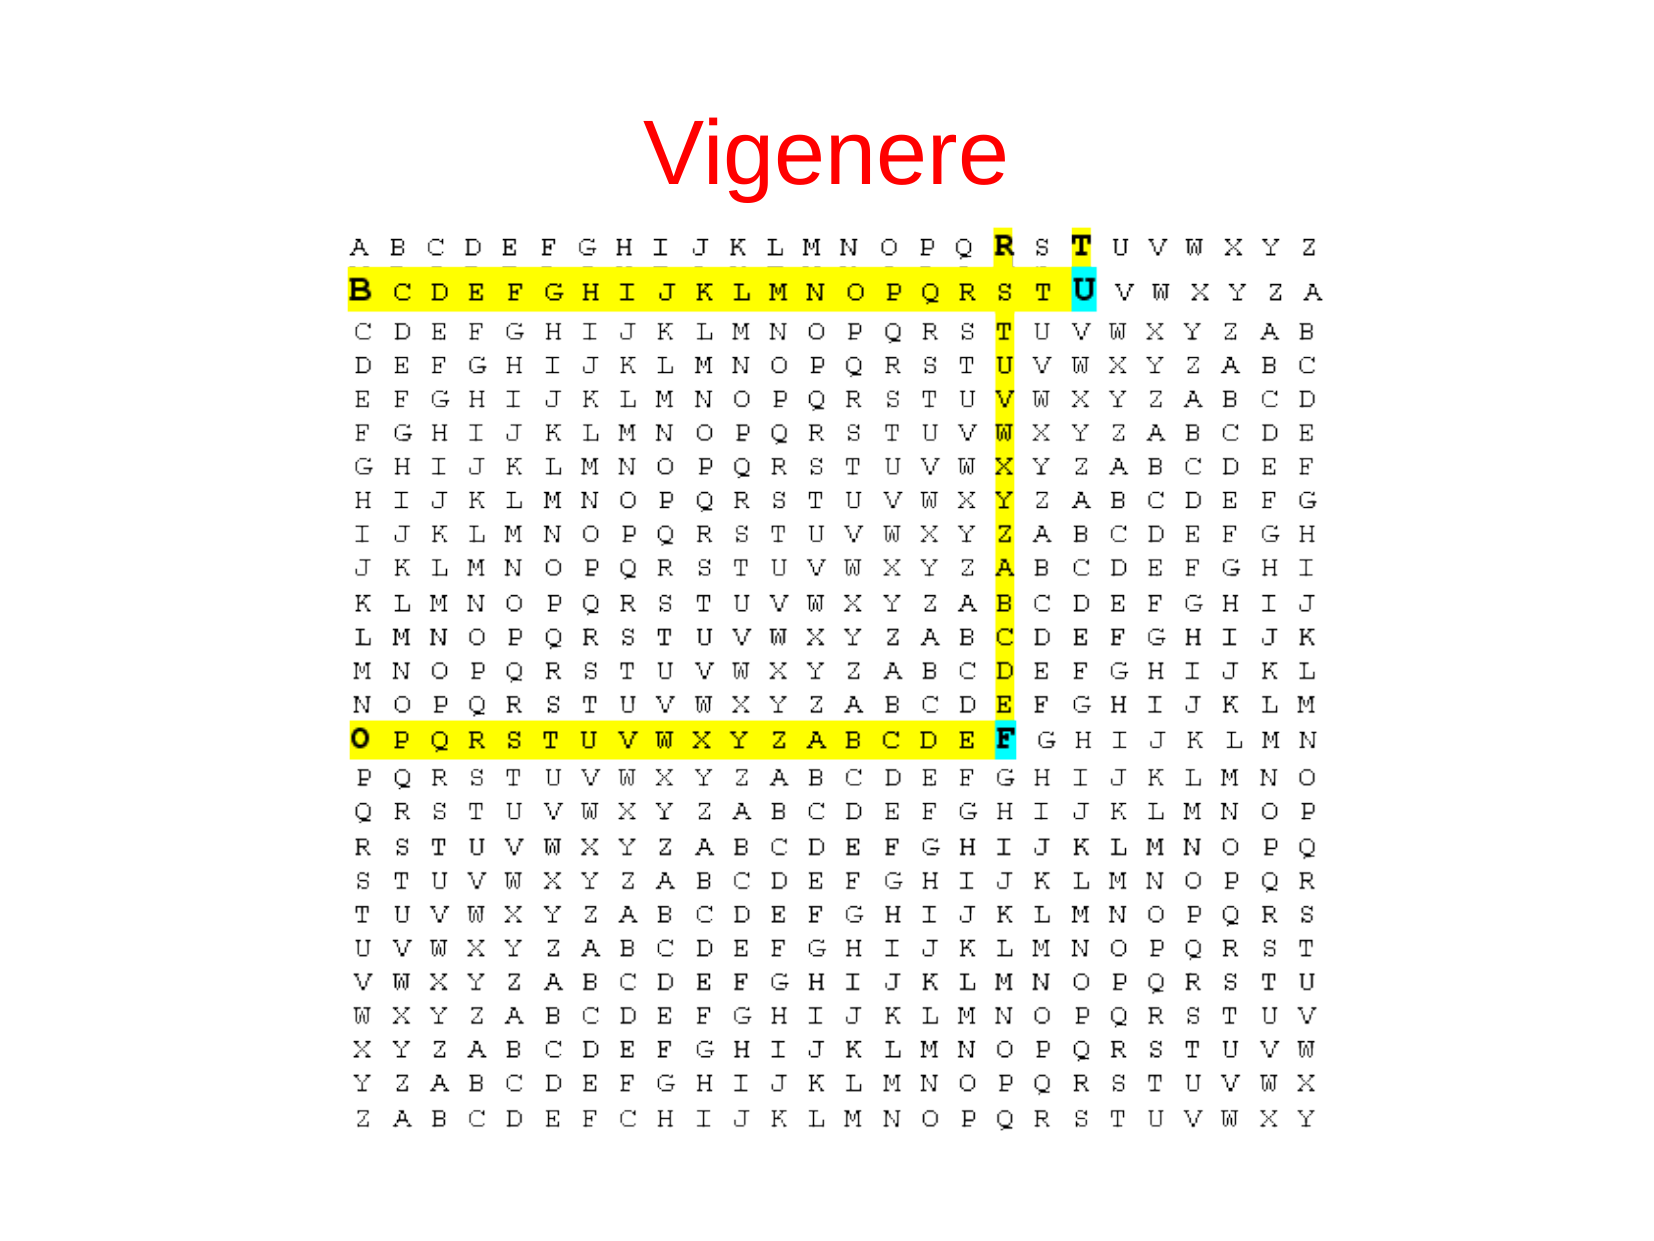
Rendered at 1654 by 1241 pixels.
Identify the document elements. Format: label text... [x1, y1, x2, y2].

picture [342, 224, 1335, 1146]
title Vigenere [82, 49, 1571, 257]
